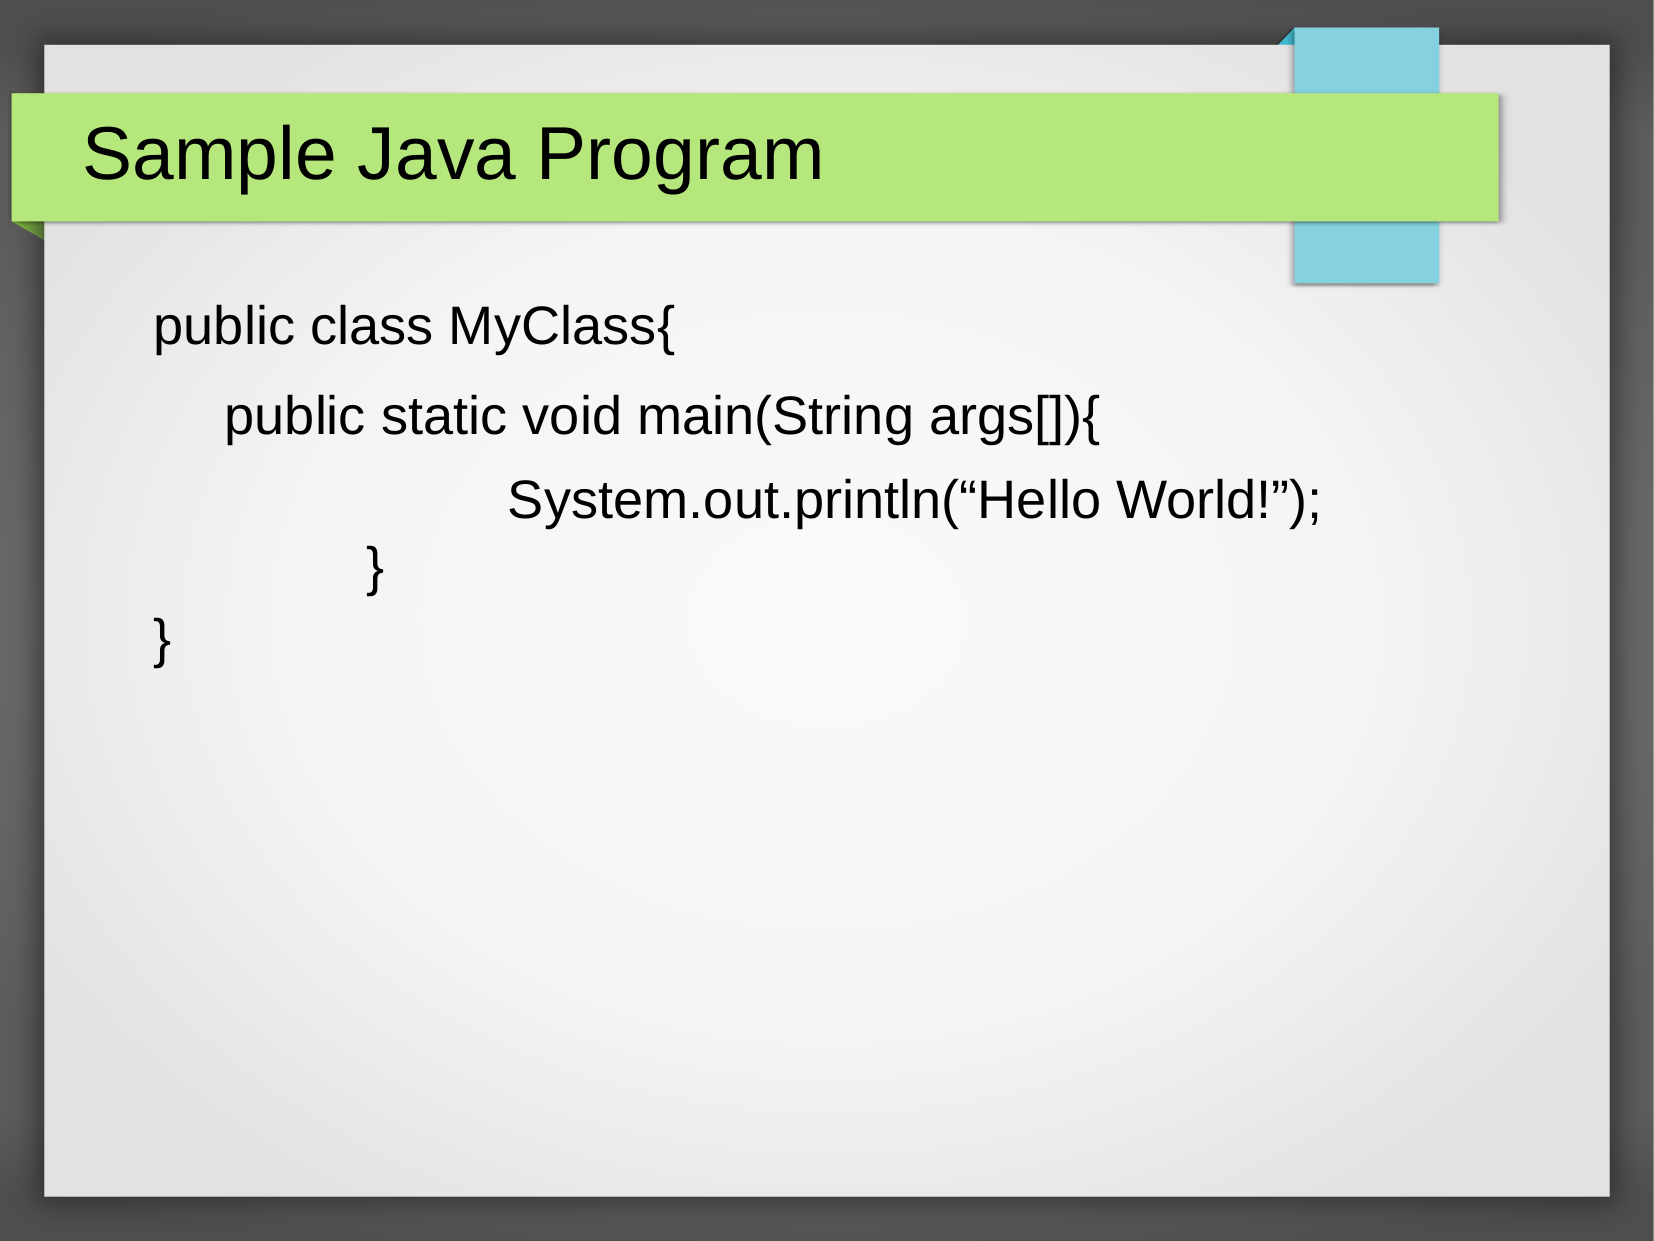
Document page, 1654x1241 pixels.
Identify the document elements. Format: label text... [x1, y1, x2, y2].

title Sample Java Program [82, 94, 1264, 213]
picture [0, 0, 1654, 1241]
list public class MyClass{ public static void main(String args[]){ System.out.println(“Hello World!”); } } [82, 295, 1571, 1015]
